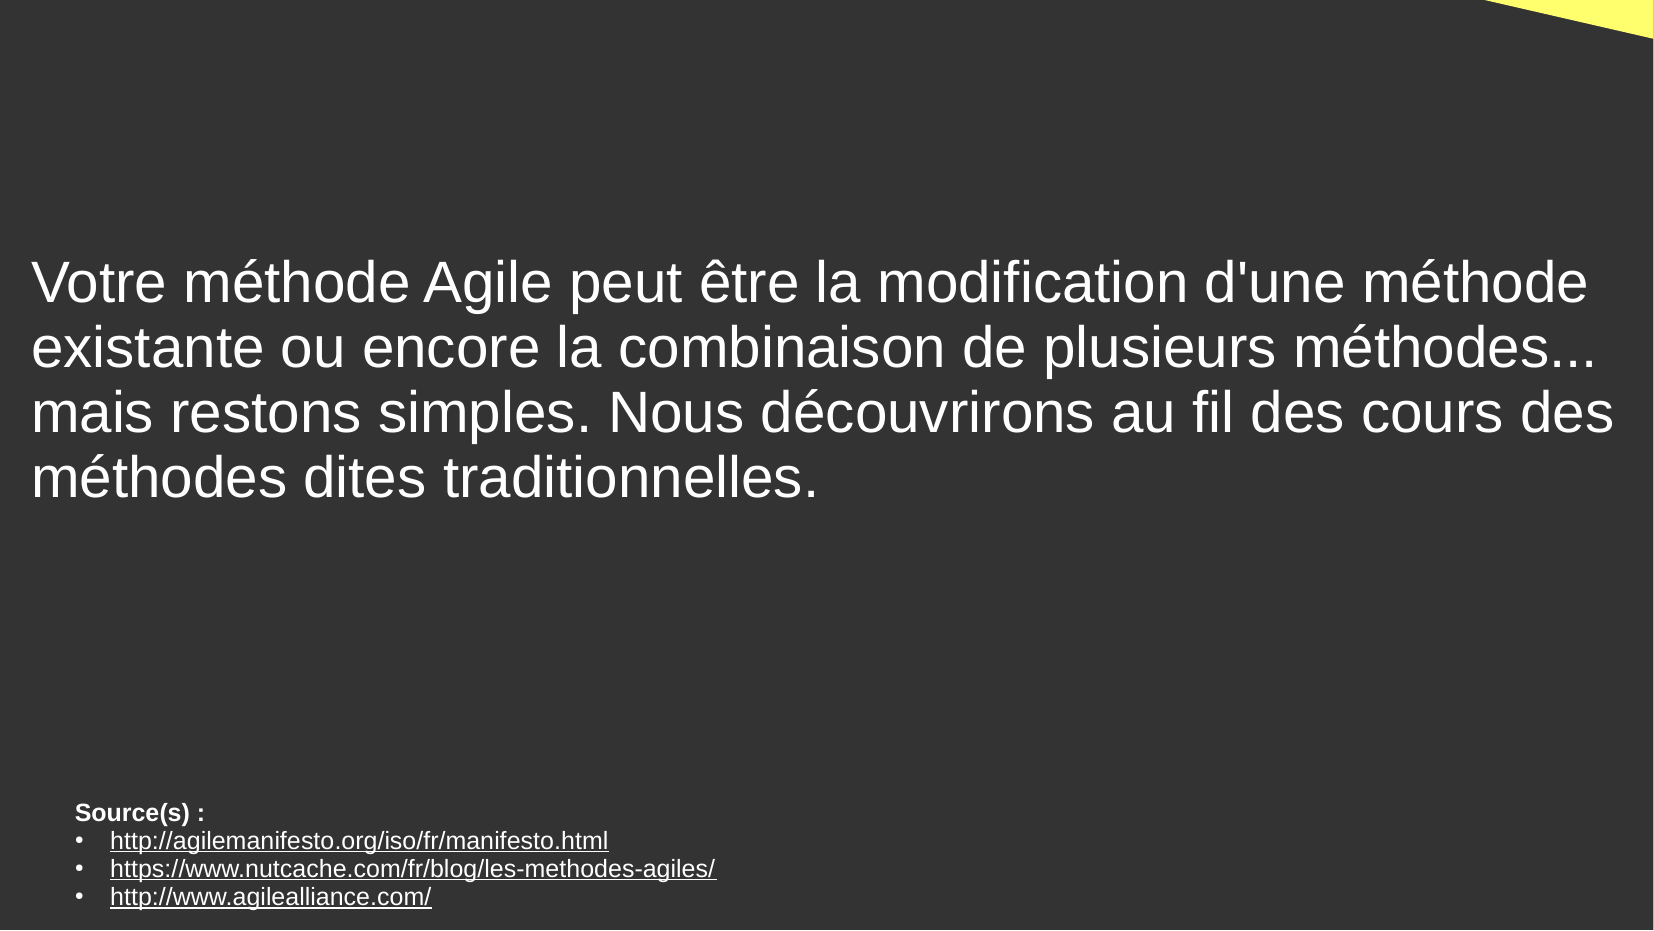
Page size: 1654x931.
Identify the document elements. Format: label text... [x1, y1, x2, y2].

text_box Source(s) : http://agilemanifesto.org/iso/fr/manifesto.html https://www.nutcache.com/fr/blog/les-methodes-agiles/ http://www.agilealliance.com/ [60, 791, 1546, 919]
text_box [1484, 0, 1654, 39]
title Votre méthode Agile peut être la modification d'une méthode existante ou encore la combinaison de plusieurs méthodes... mais restons simples. Nous découvrirons au fil des cours des méthodes dites traditionnelles. [31, 249, 1622, 510]
